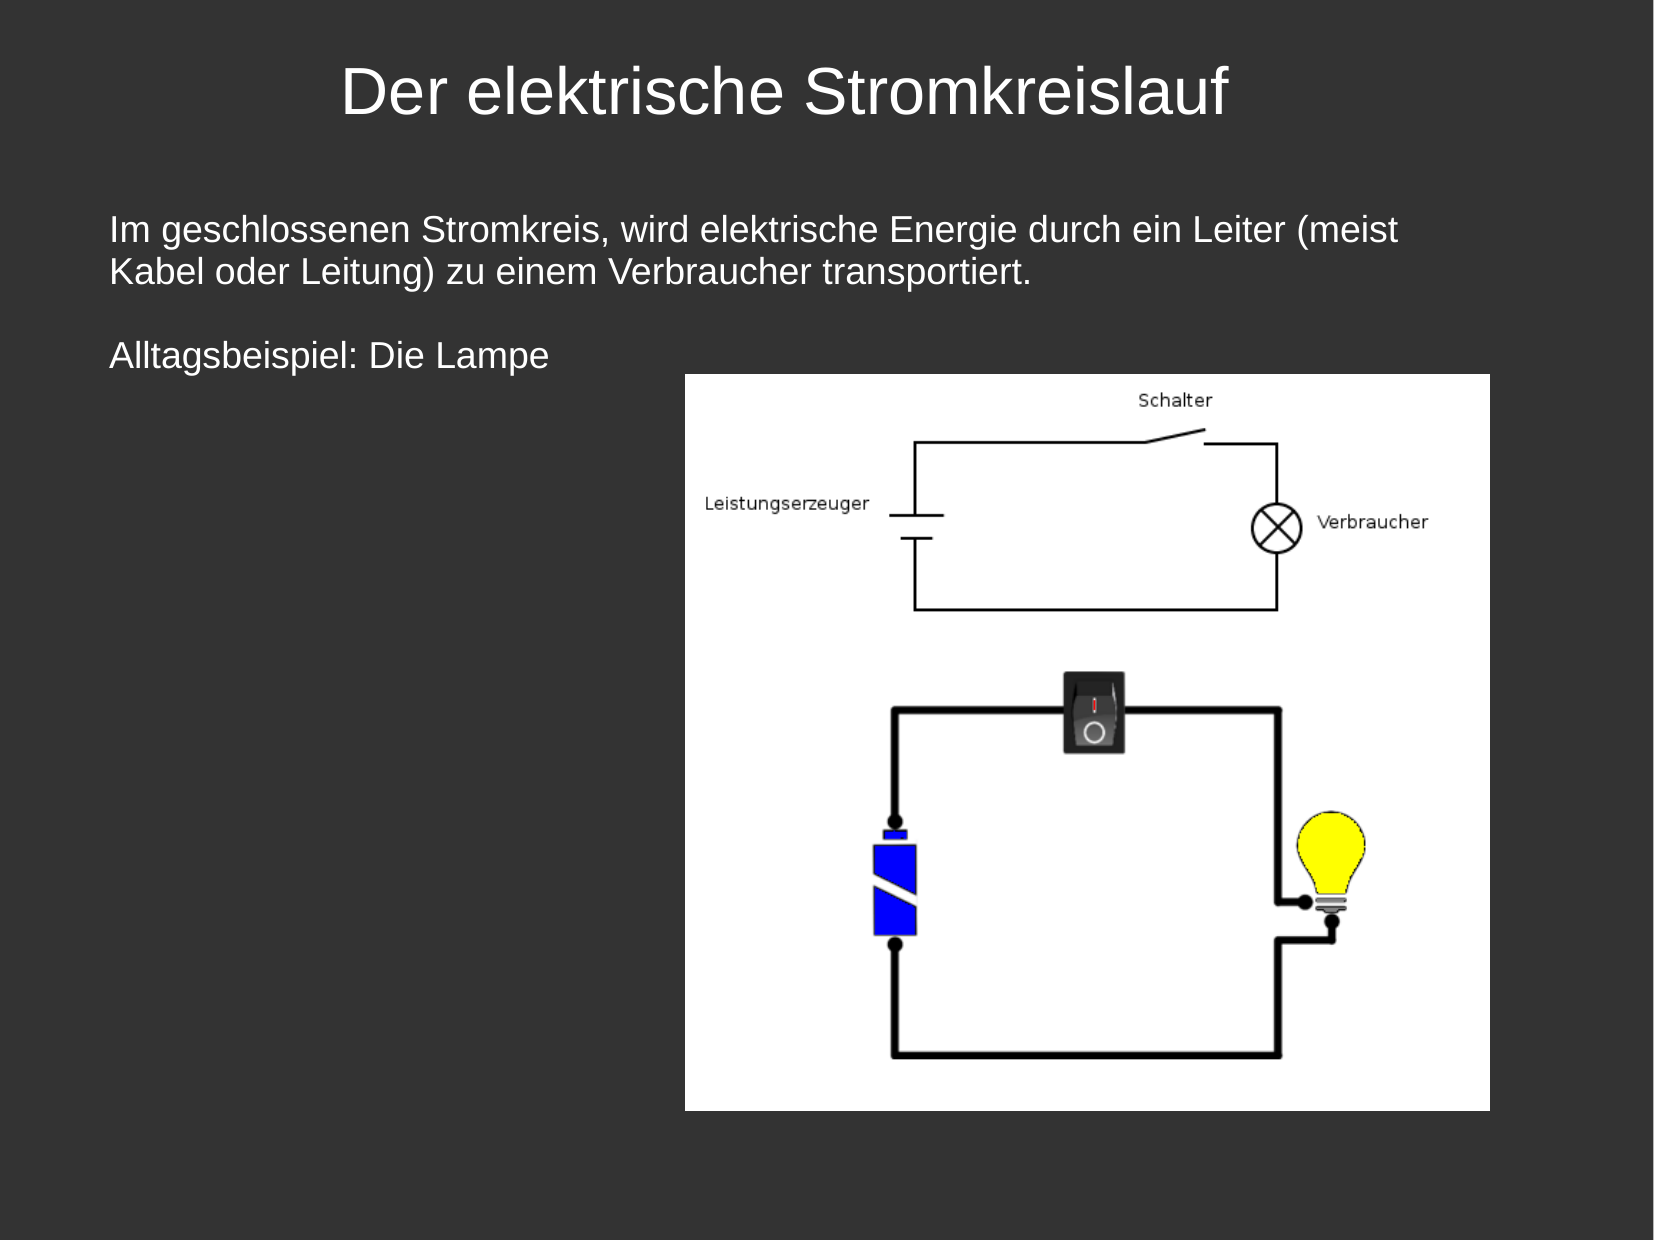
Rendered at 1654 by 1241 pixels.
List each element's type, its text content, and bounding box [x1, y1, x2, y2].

picture [685, 374, 1490, 1111]
text_box Der elektrische Stromkreislauf [259, 47, 1312, 137]
text_box Im geschlossenen Stromkreis, wird elektrische Energie durch ein Leiter (meist Kabel oder Leitung) zu einem Verbraucher transportiert. Alltagsbeispiel: Die Lampe [94, 200, 1489, 384]
